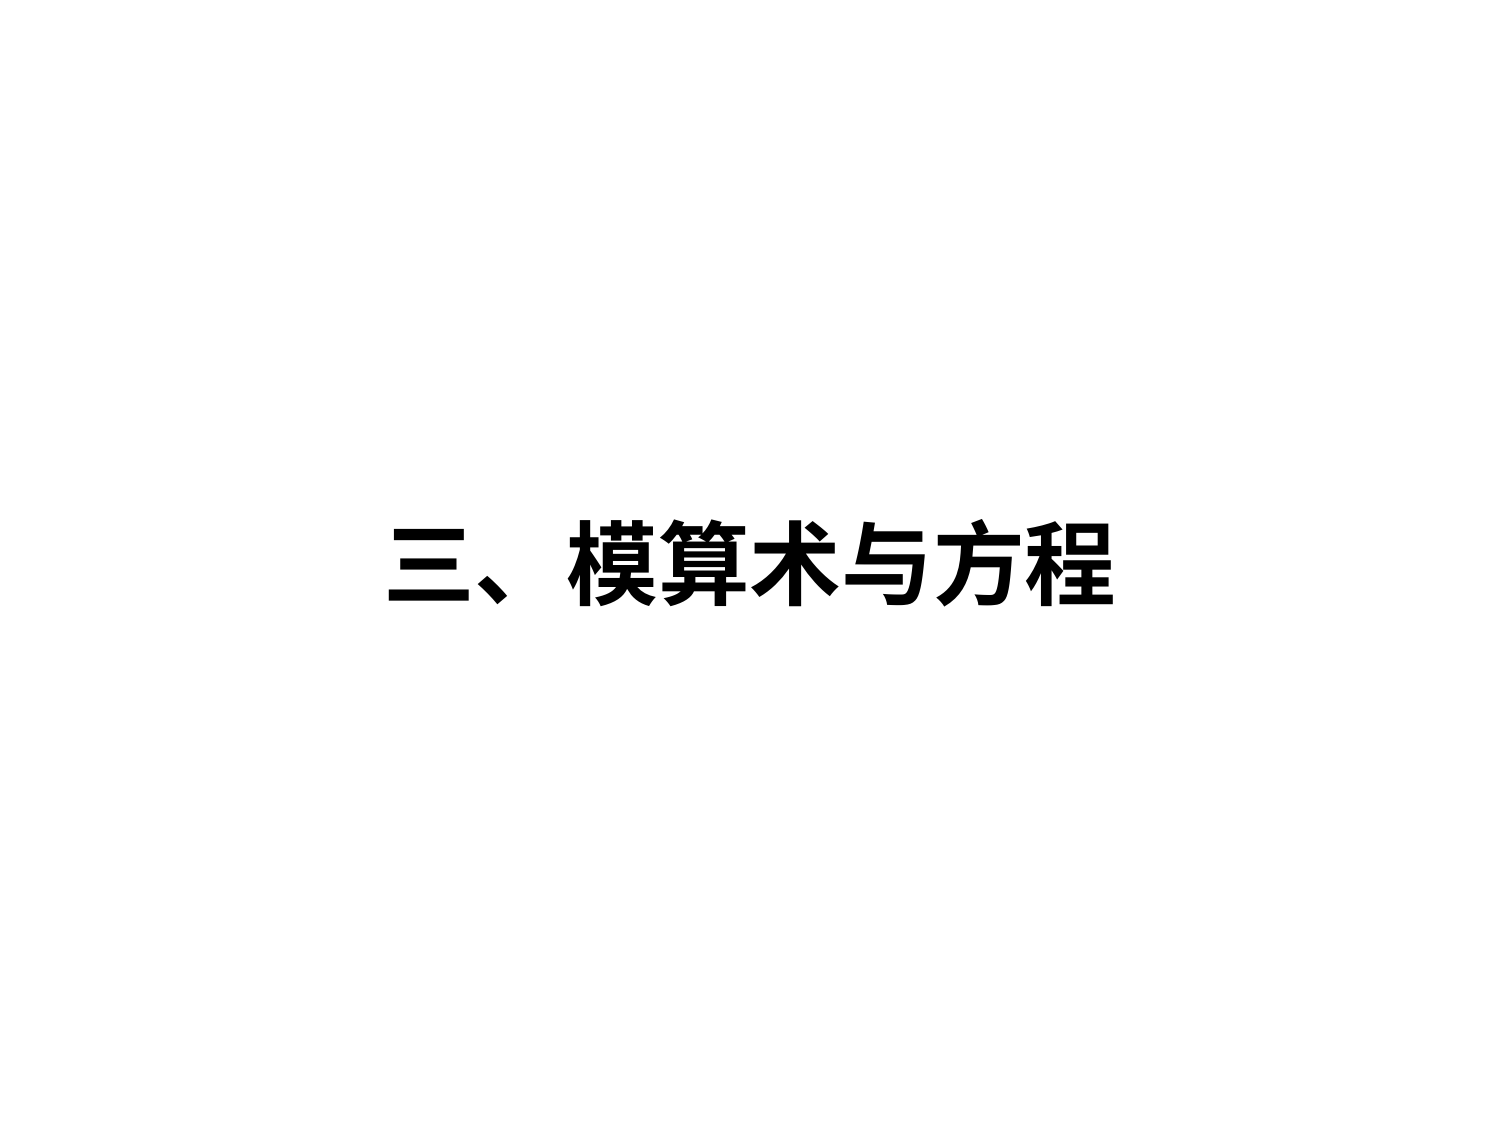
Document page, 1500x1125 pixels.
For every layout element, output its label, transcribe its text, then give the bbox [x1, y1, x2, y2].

title 三、模算术与方程 [75, 467, 1426, 656]
